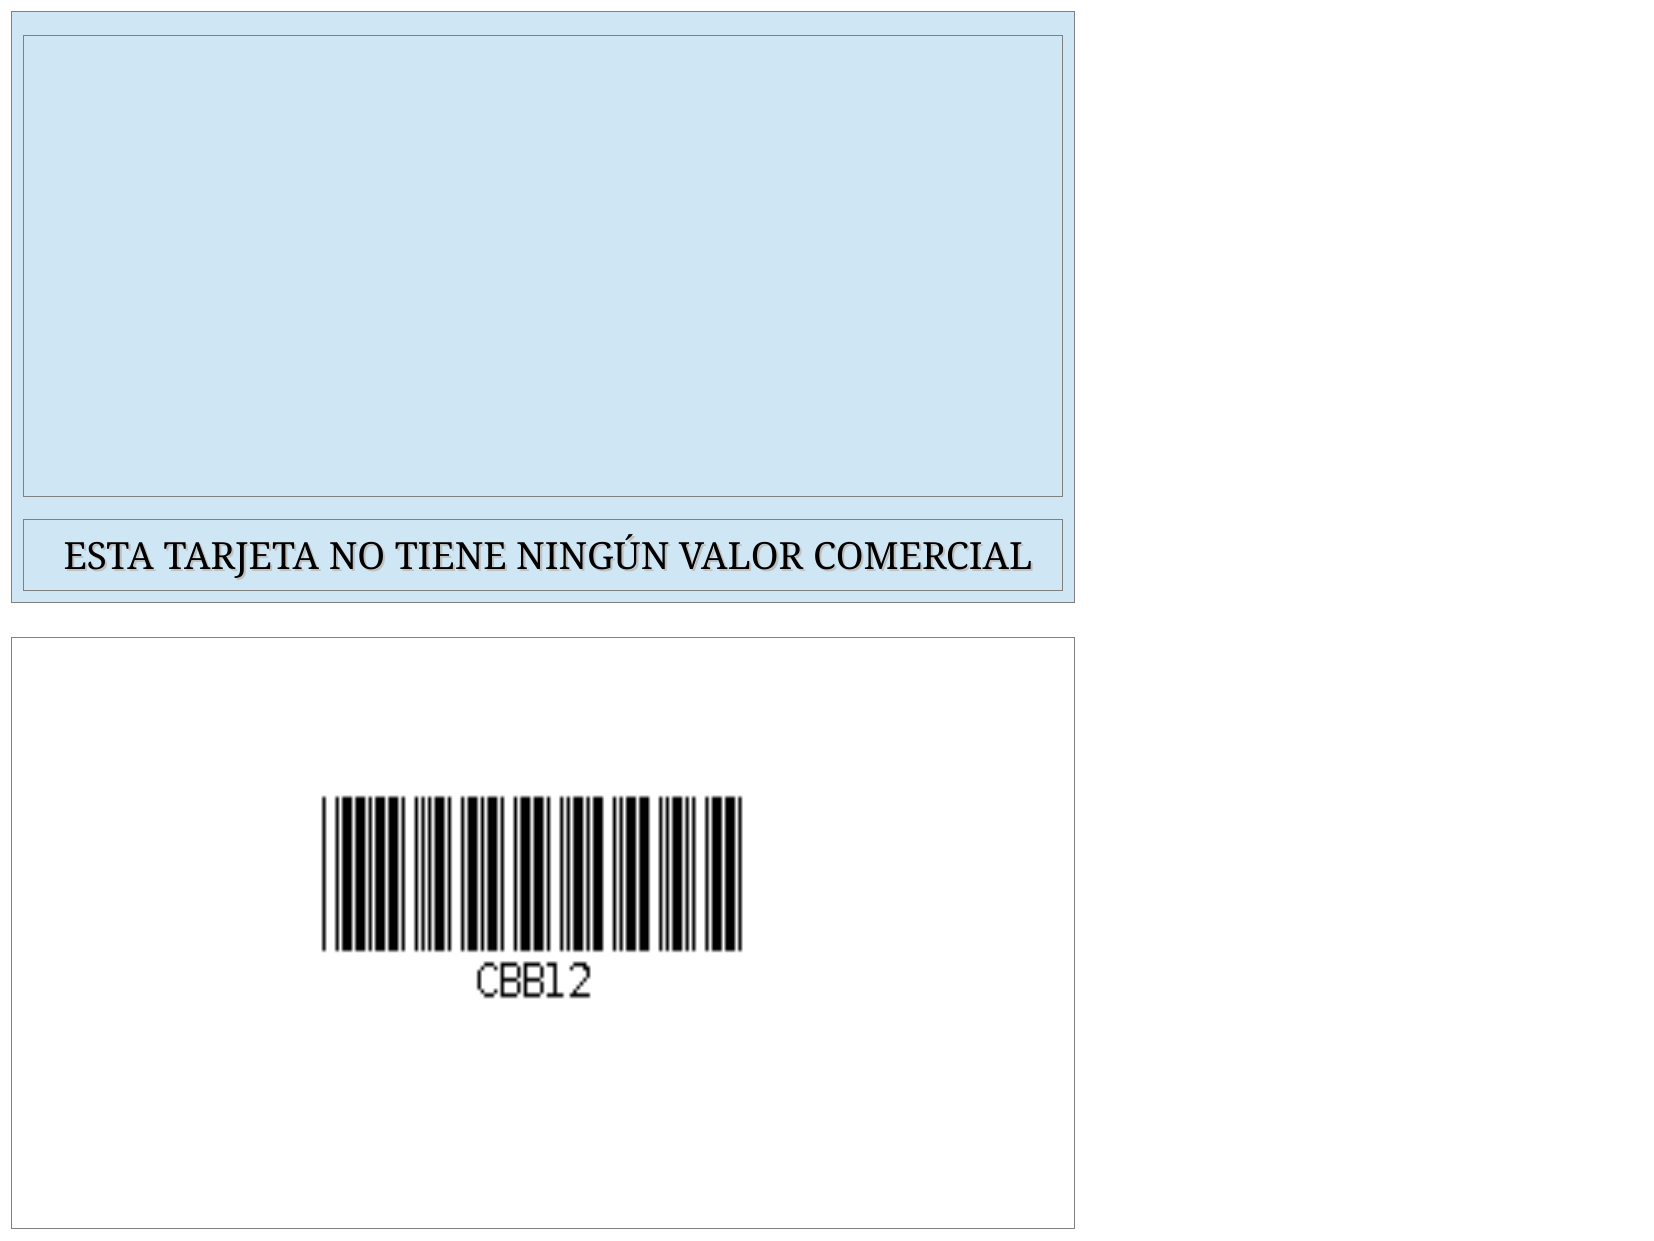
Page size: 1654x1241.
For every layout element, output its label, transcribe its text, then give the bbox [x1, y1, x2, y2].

text_box ESTA TARJETA NO TIENE NINGÚN VALOR COMERCIAL [23, 519, 1063, 591]
picture [307, 779, 756, 1014]
text_box [11, 11, 1075, 603]
